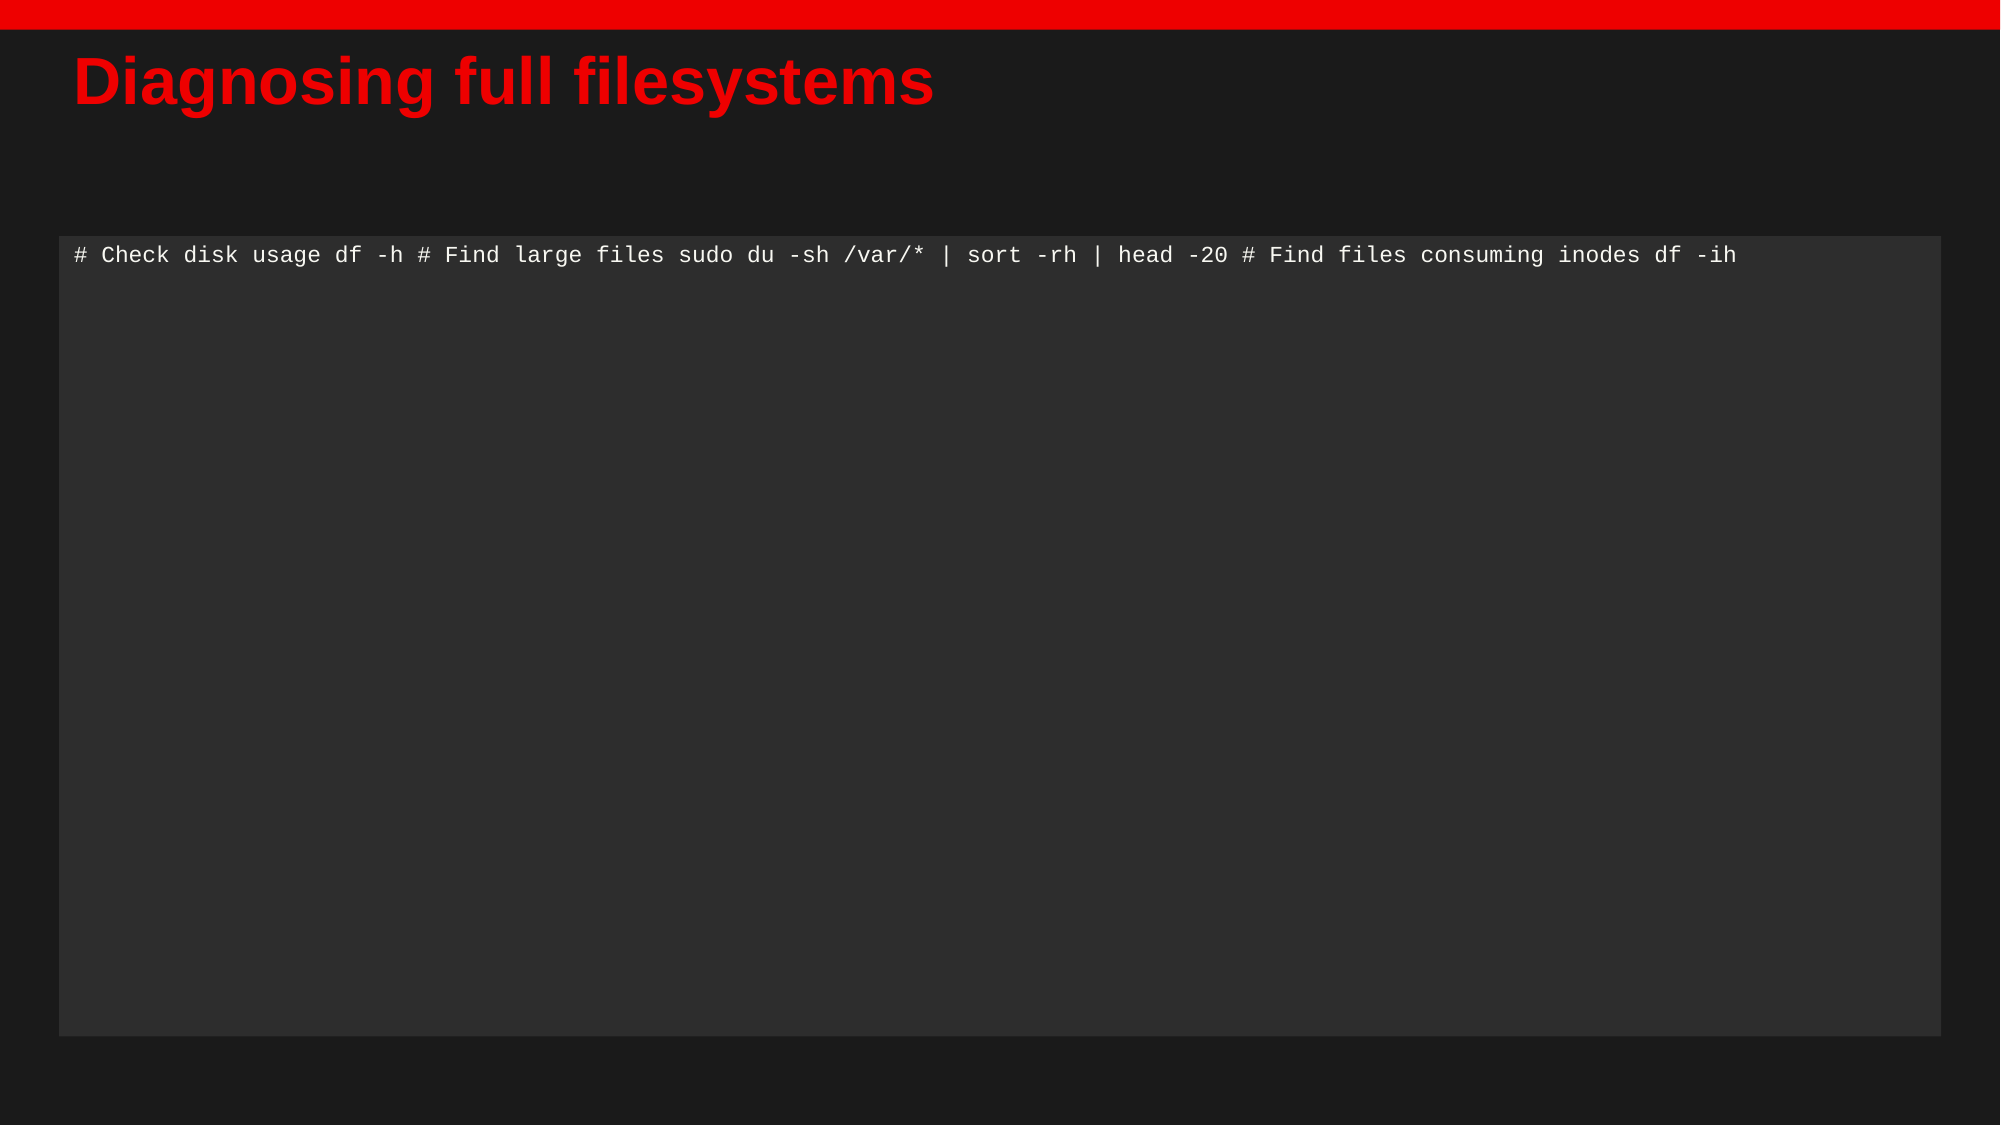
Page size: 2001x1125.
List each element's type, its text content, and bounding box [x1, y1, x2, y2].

text_box # Check disk usage df -h # Find large files sudo du -sh /var/* | sort -rh | head -20 # Find files consuming inodes df -ih [59, 236, 1942, 1037]
text_box Diagnosing full filesystems [59, 36, 1942, 208]
text_box [0, 0, 2001, 30]
